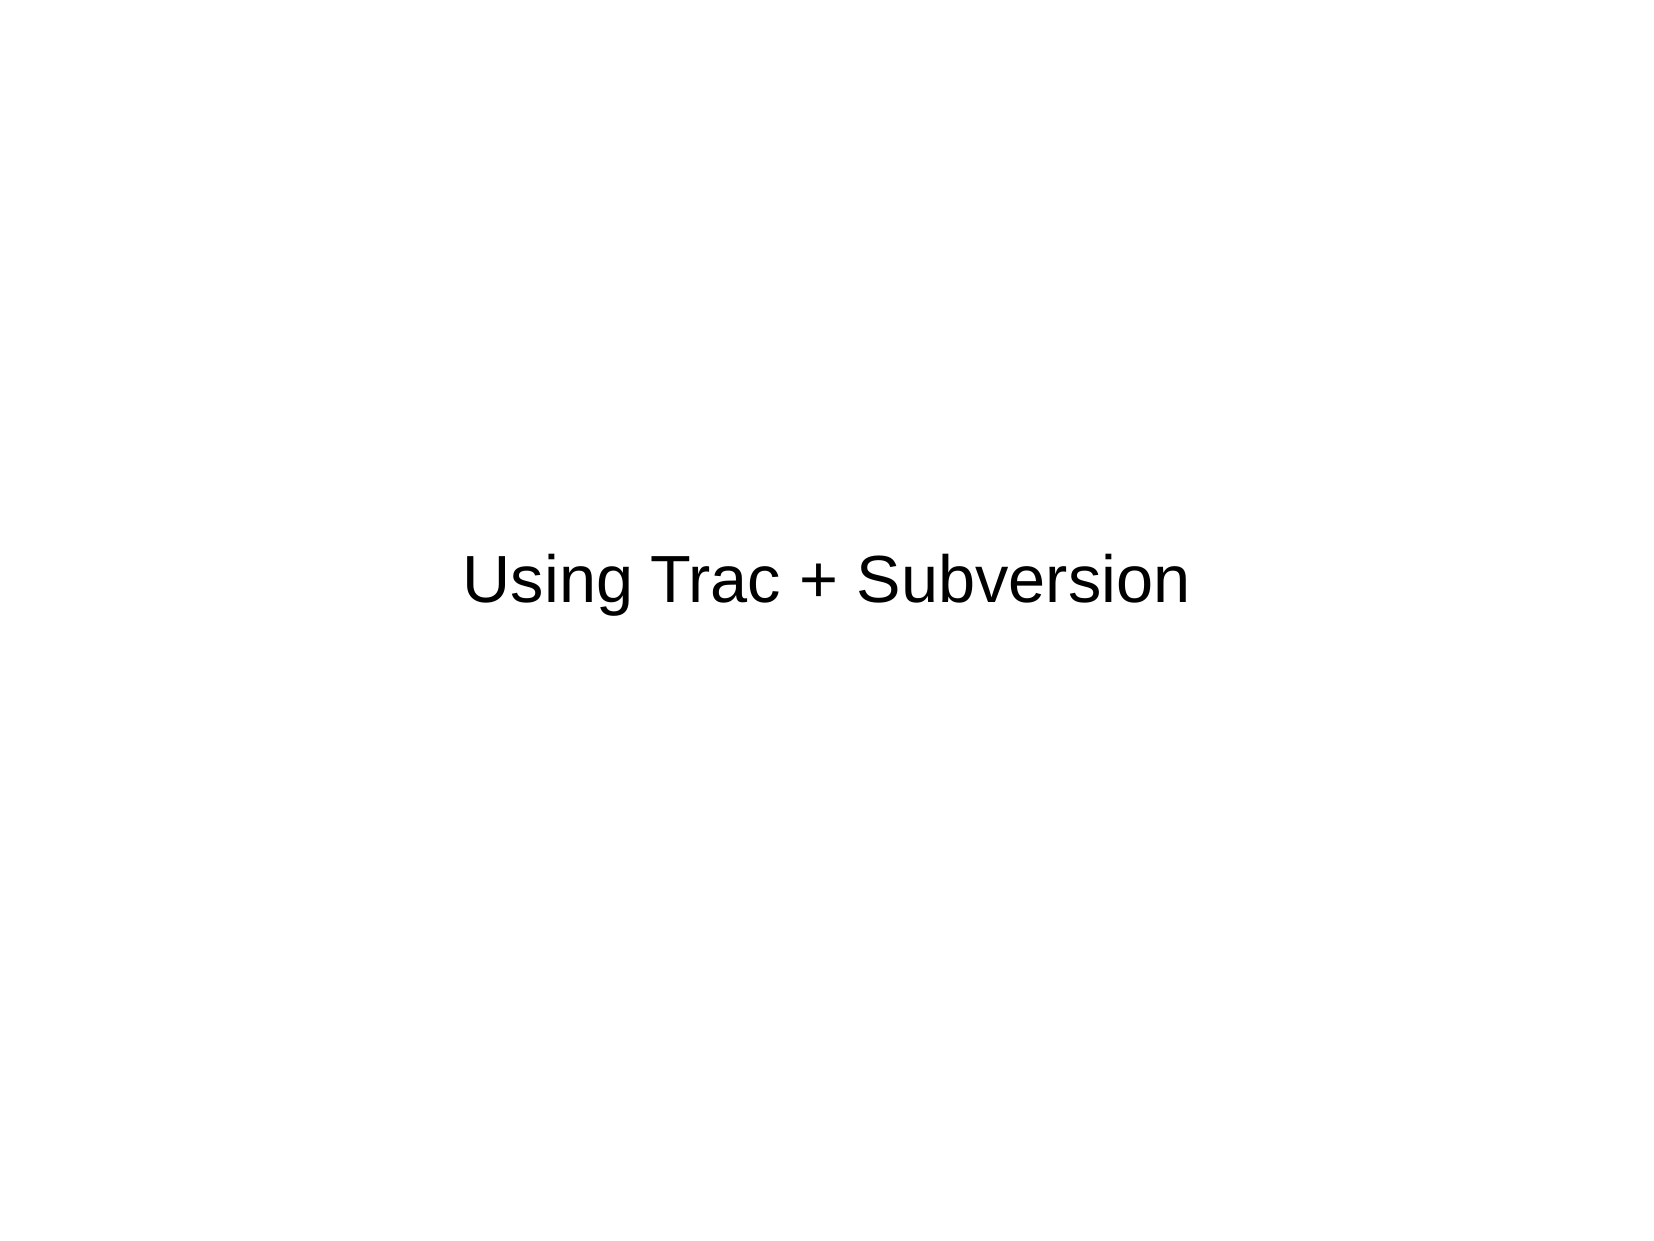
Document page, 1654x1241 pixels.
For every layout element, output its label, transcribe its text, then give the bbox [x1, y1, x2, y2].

subtitle Using Trac + Subversion [82, 56, 1571, 1102]
